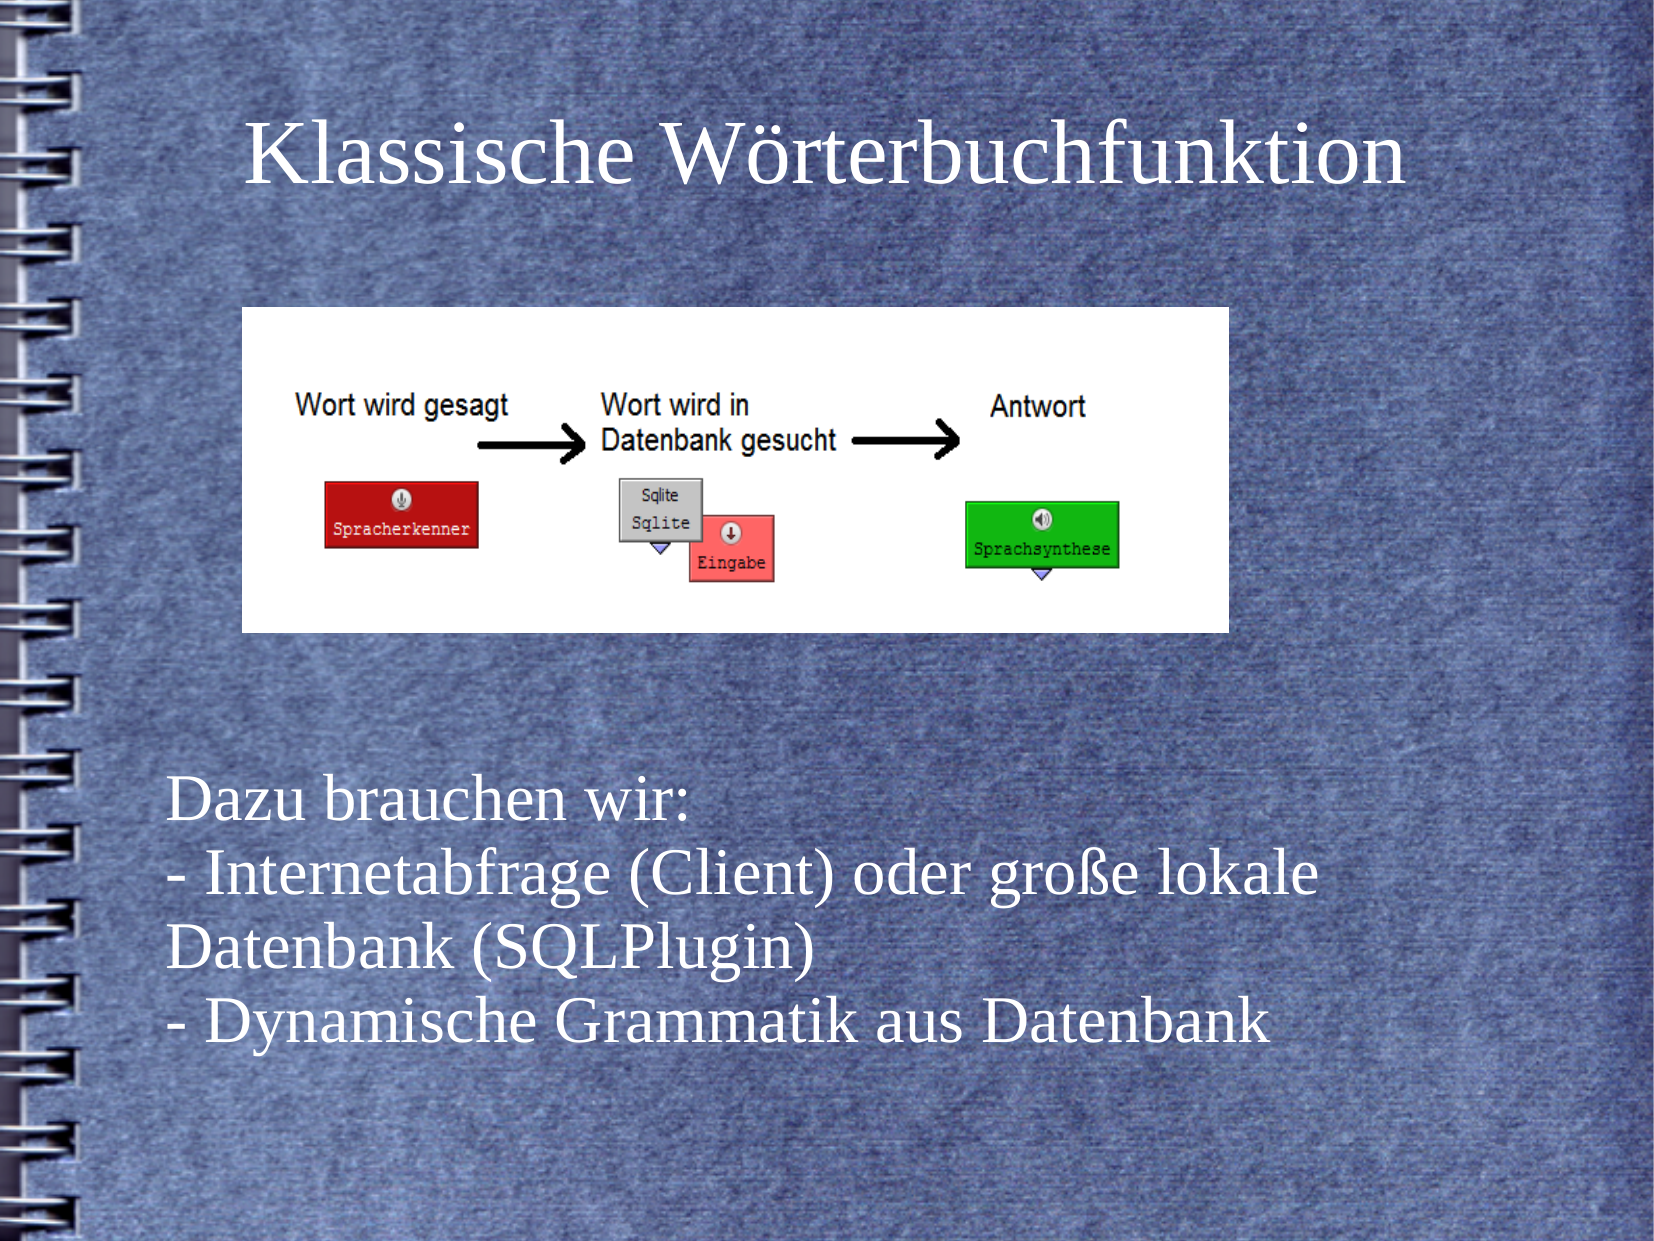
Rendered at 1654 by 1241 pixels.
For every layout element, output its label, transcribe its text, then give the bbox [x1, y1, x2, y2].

title Klassische Wörterbuchfunktion [82, 49, 1571, 257]
list Dazu brauchen wir: - Internetabfrage (Client) oder große lokale Datenbank (SQLPlugin) - Dynamische Grammatik aus Datenbank [94, 346, 1583, 1132]
picture [0, 0, 1654, 1241]
